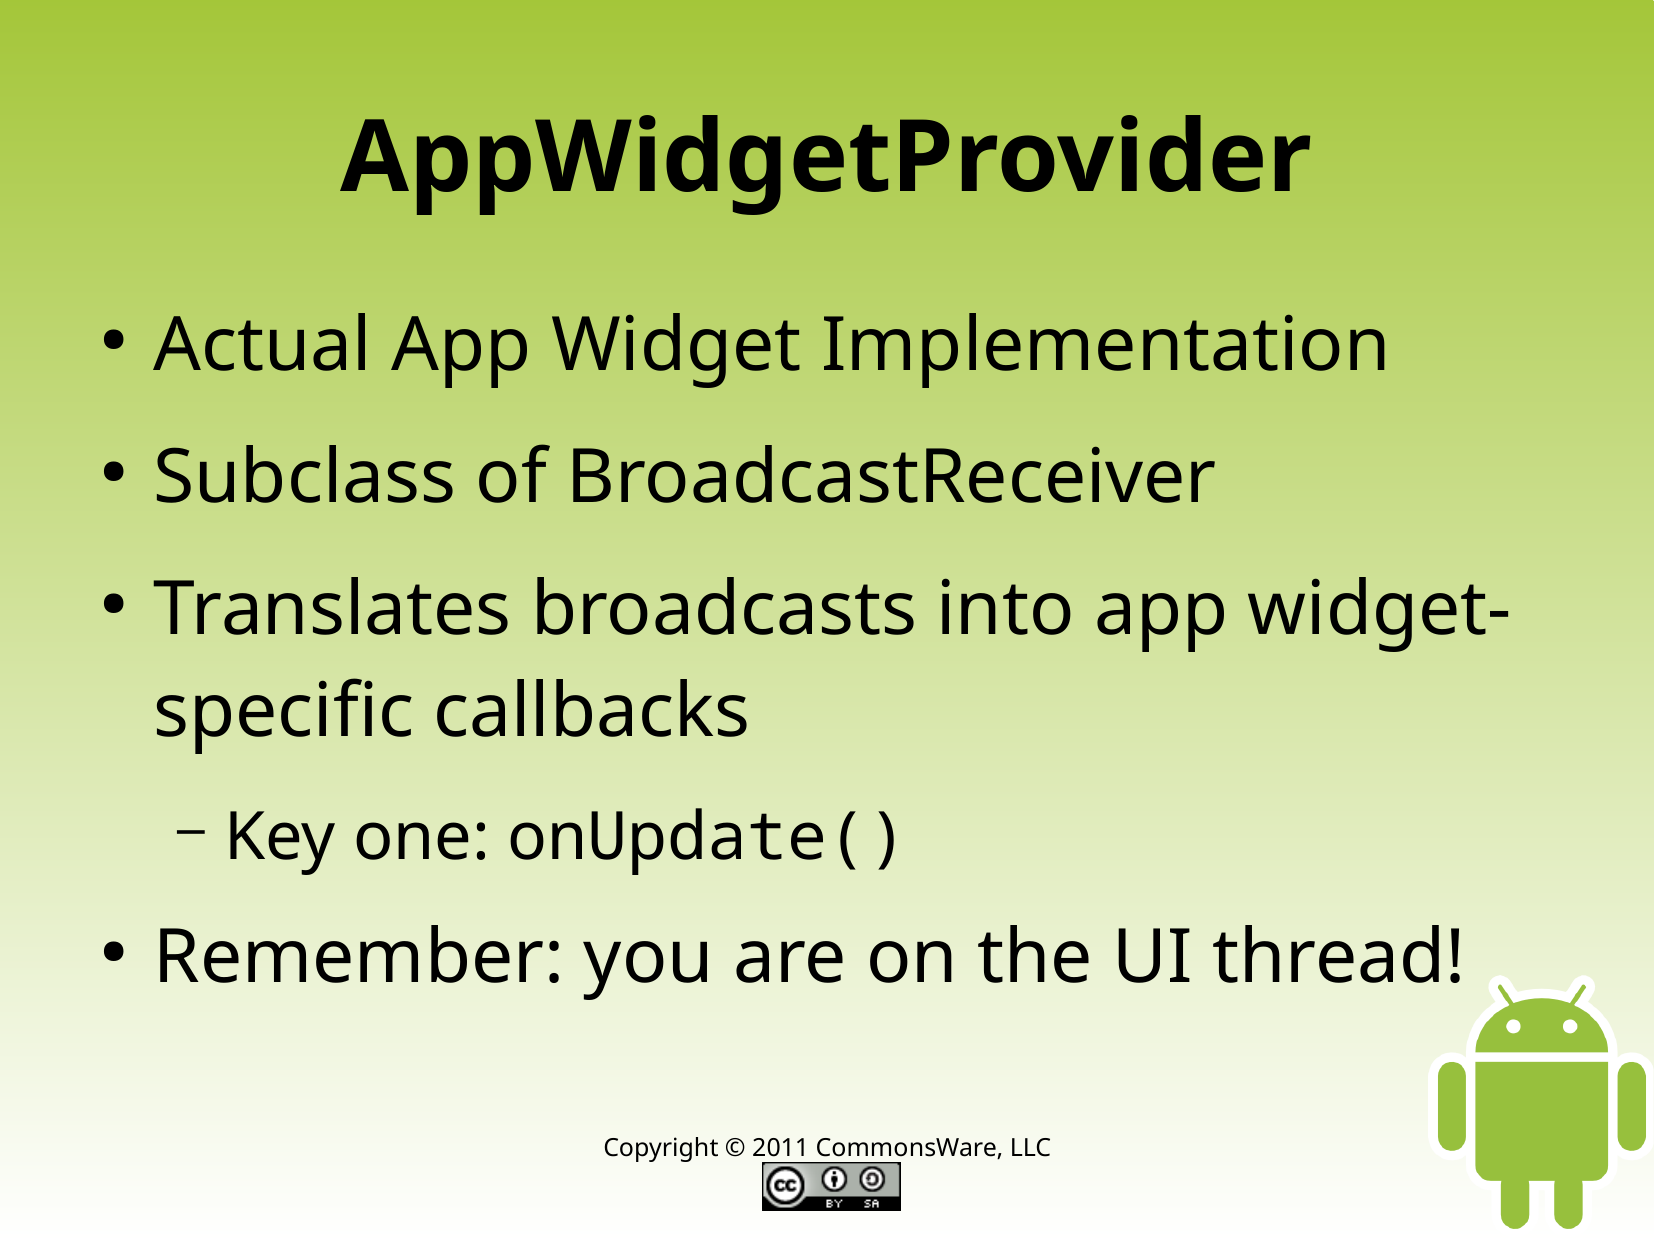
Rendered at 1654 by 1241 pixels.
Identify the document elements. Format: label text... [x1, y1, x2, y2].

picture [762, 1162, 901, 1211]
picture [1428, 975, 1654, 1238]
list Actual App Widget Implementation Subclass of BroadcastReceiver Translates broadcasts into app widget-specific callbacks Key one: onUpdate() Remember: you are on the UI thread! [82, 290, 1571, 1109]
title AppWidgetProvider [82, 49, 1571, 257]
